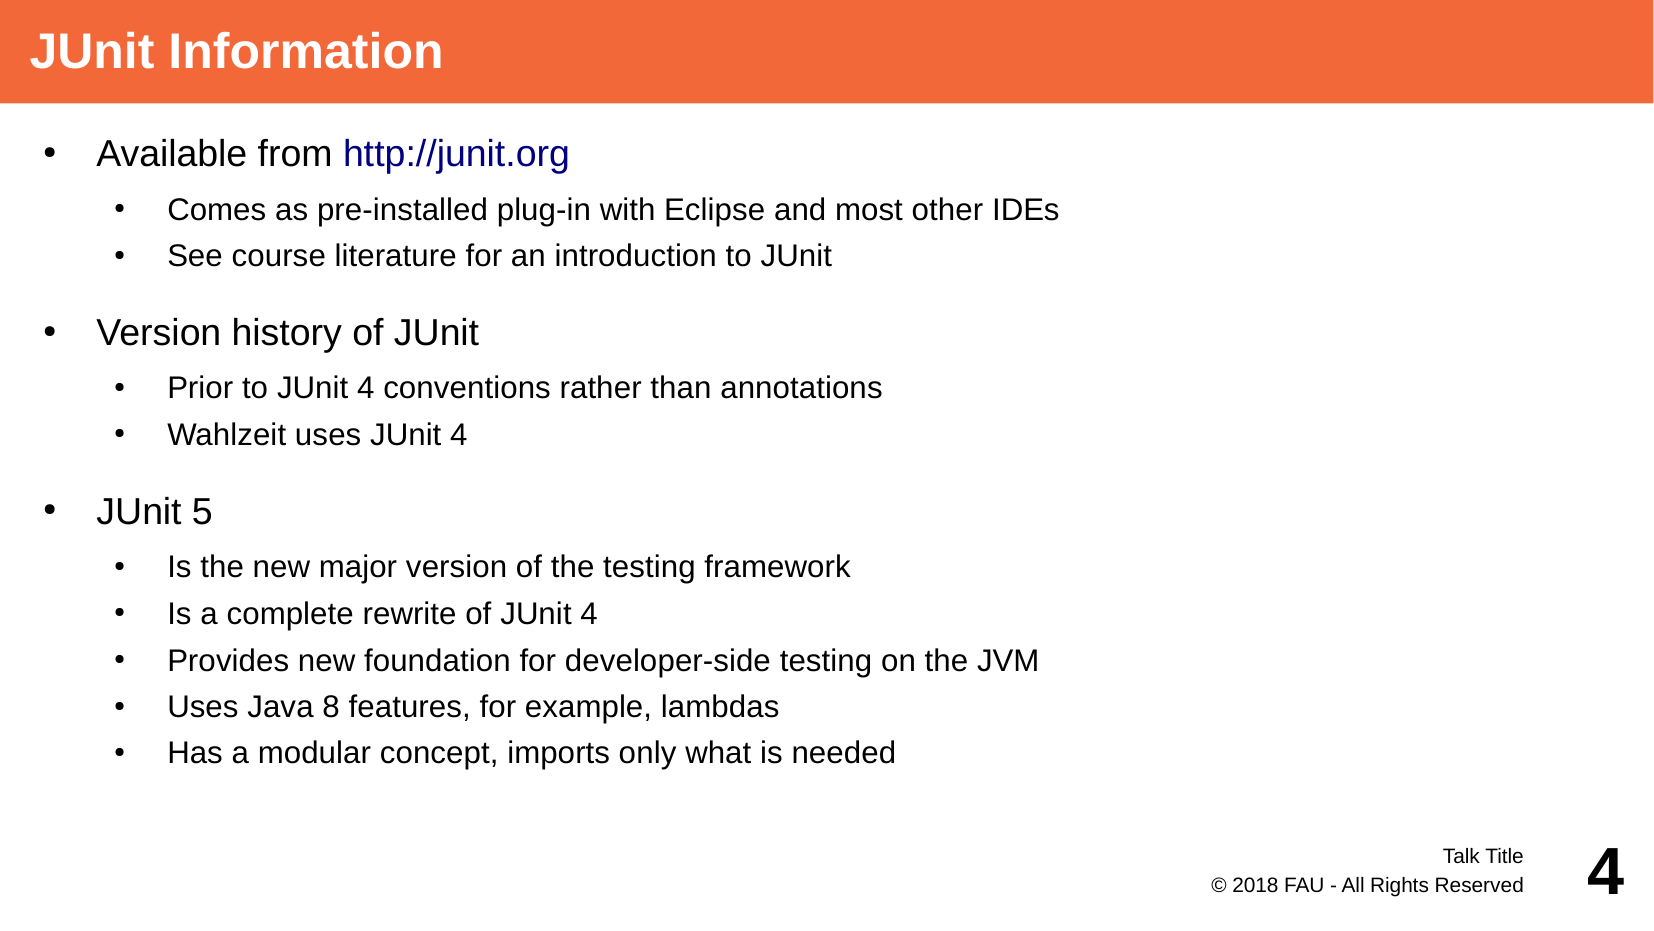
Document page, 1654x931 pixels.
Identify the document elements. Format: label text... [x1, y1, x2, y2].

title JUnit Information [0, 0, 1654, 104]
list Available from http://junit.org Comes as pre-installed plug-in with Eclipse and most other IDEs See course literature for an introduction to JUnit Version history of JUnit Prior to JUnit 4 conventions rather than annotations Wahlzeit uses JUnit 4 JUnit 5 Is the new major version of the testing framework Is a complete rewrite of JUnit 4 Provides new foundation for developer-side testing on the JVM Uses Java 8 features, for example, lambdas Has a modular concept, imports only what is needed [25, 132, 1621, 826]
